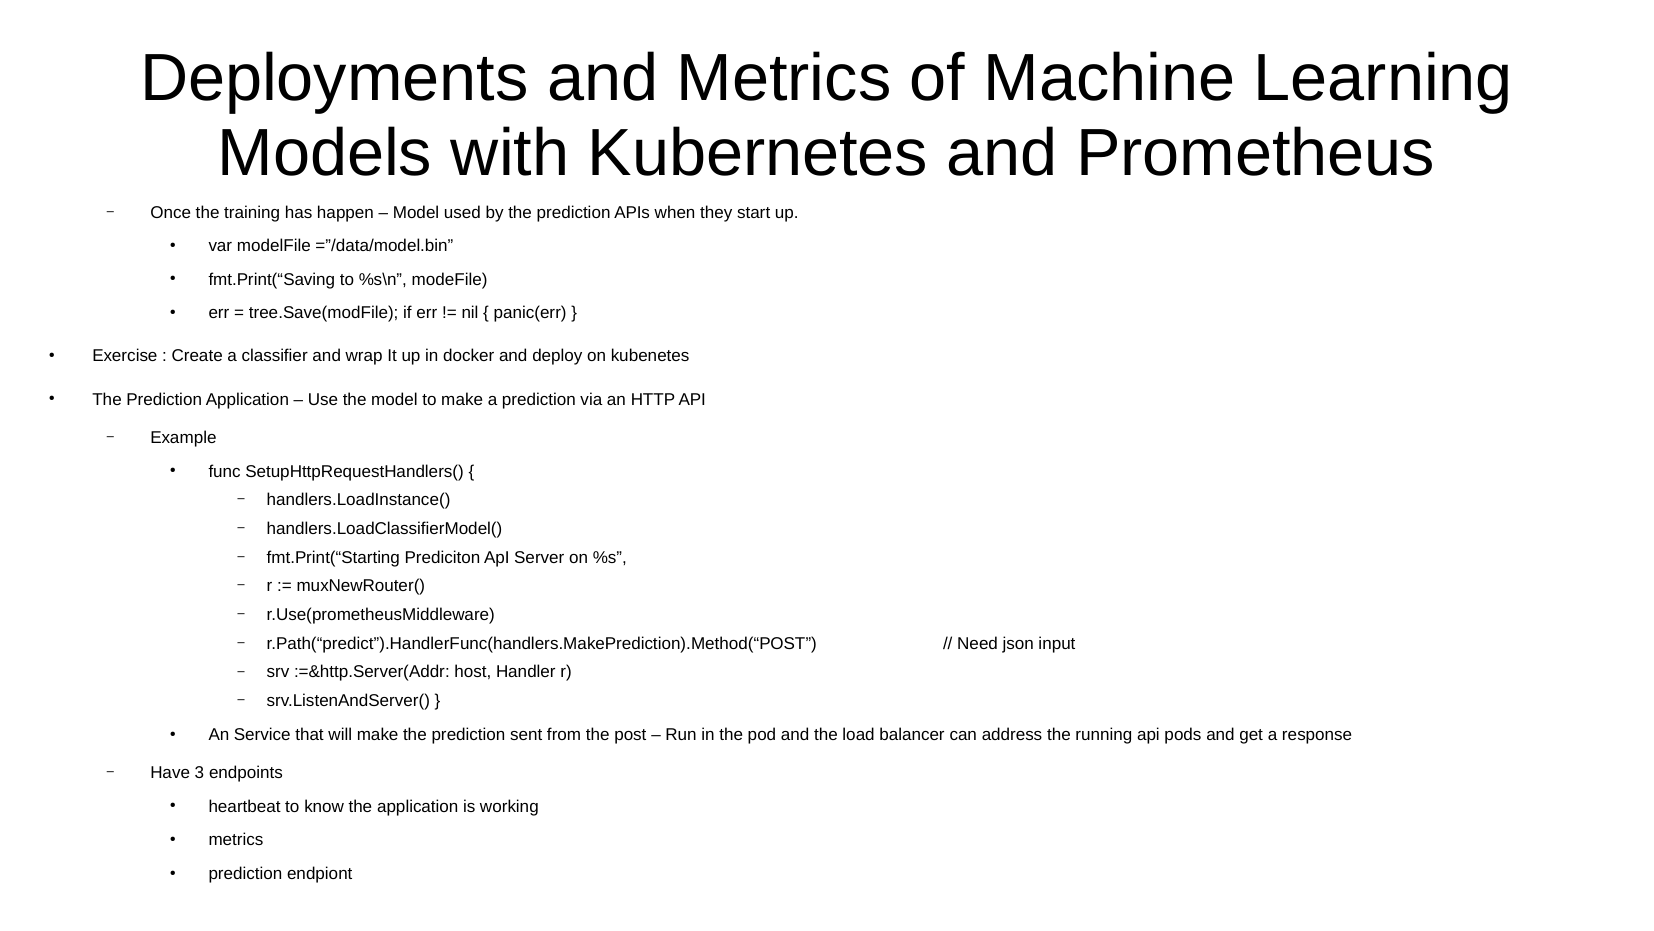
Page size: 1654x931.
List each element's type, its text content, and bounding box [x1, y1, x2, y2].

title Deployments and Metrics of Machine Learning Models with Kubernetes and Prometheus [82, 37, 1571, 193]
list Once the training has happen – Model used by the prediction APIs when they start up. var modelFile =”/data/model.bin” fmt.Print(“Saving to %s\n”, modeFile) err = tree.Save(modFile); if err != nil { panic(err) } Exercise : Create a classifier and wrap It up in docker and deploy on kubenetes The Prediction Application – Use the model to make a prediction via an HTTP API Example func SetupHttpRequestHandlers() { handlers.LoadInstance() handlers.LoadClassifierModel() fmt.Print(“Starting Prediciton ApI Server on %s”, r := muxNewRouter() r.Use(prometheusMiddleware) r.Path(“predict”).HandlerFunc(handlers.MakePrediction).Method(“POST”) // Need json input srv :=&http.Server(Addr: host, Handler r) srv.ListenAndServer() } An Service that will make the prediction sent from the post – Run in the pod and the load balancer can address the running api pods and get a response Have 3 endpoints heartbeat to know the application is working metrics prediction endpiont [34, 202, 1561, 886]
